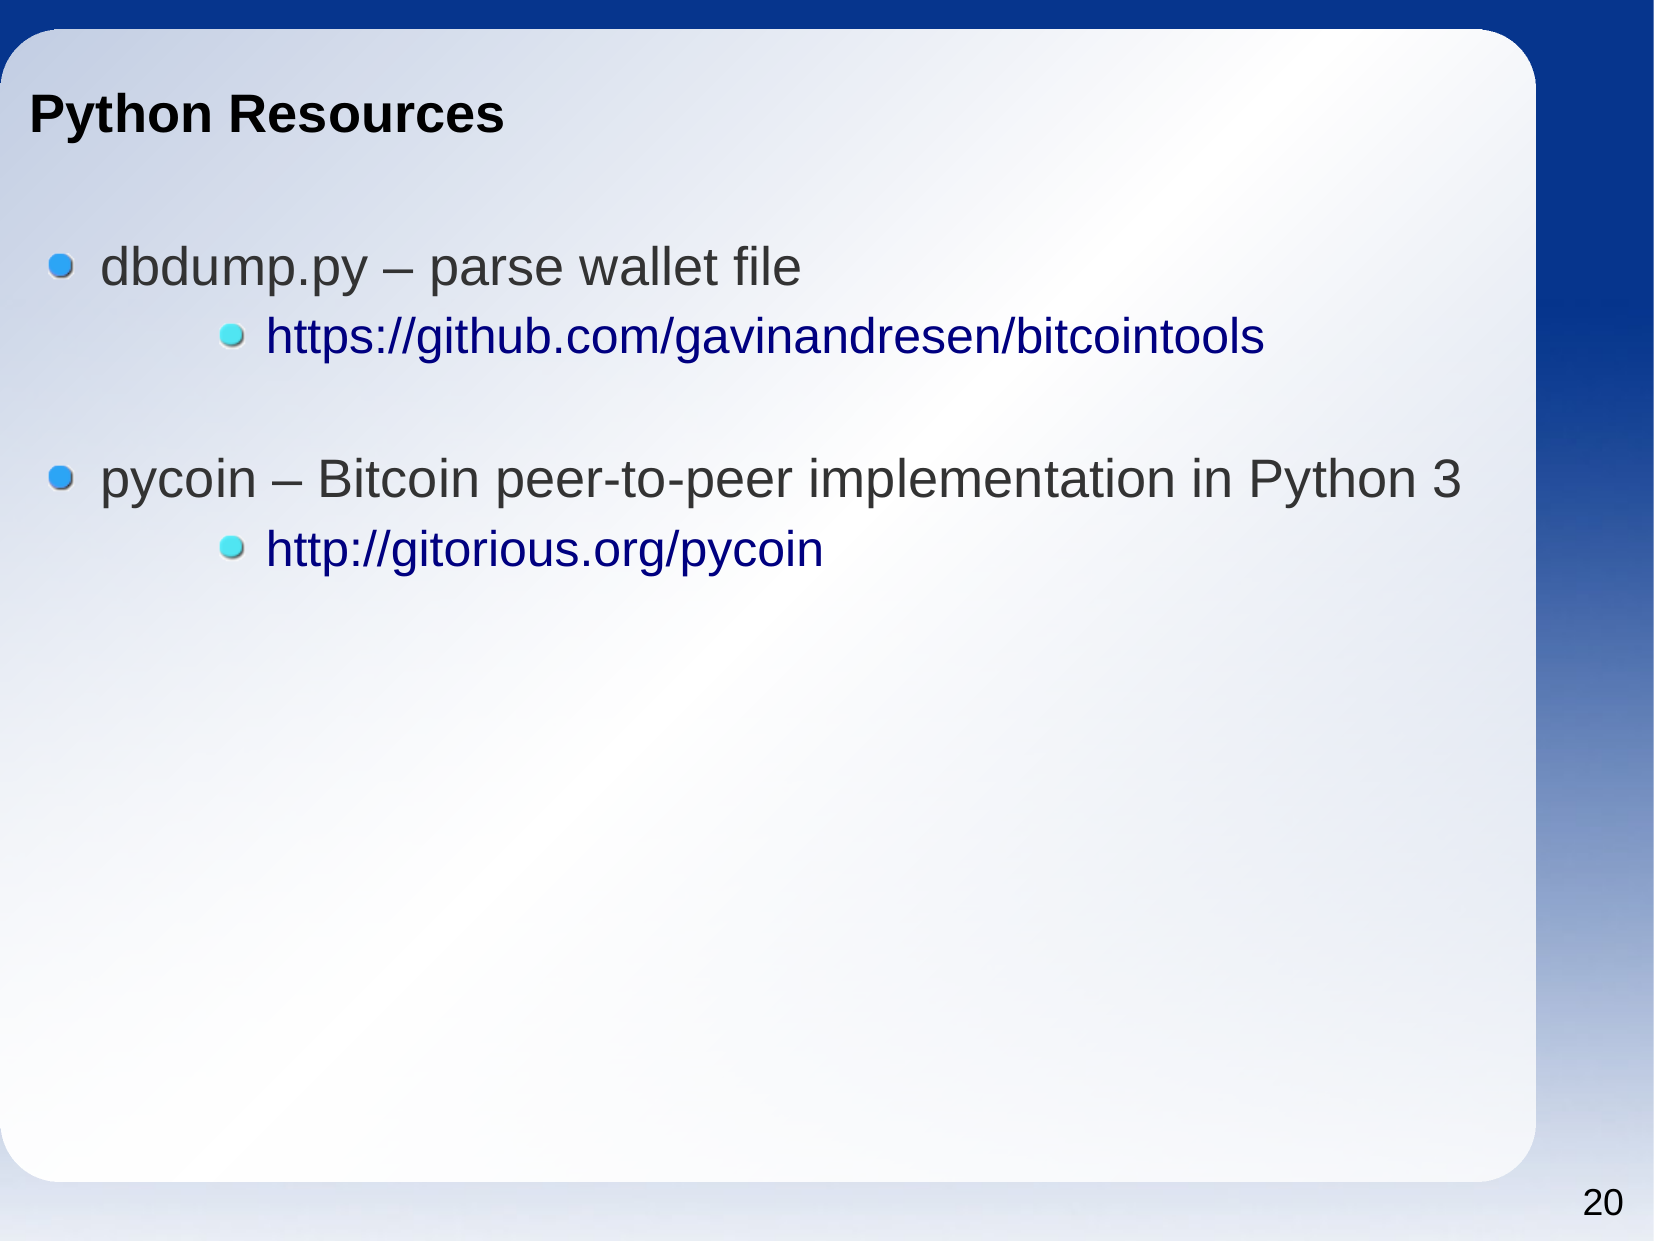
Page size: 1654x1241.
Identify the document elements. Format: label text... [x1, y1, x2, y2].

picture [0, 0, 1654, 1241]
title Python Resources [29, 49, 1506, 178]
list dbdump.py – parse wallet file https://github.com/gavinandresen/bitcointools pycoin – Bitcoin peer-to-peer implementation in Python 3 http://gitorious.org/pycoin [29, 236, 1506, 1152]
